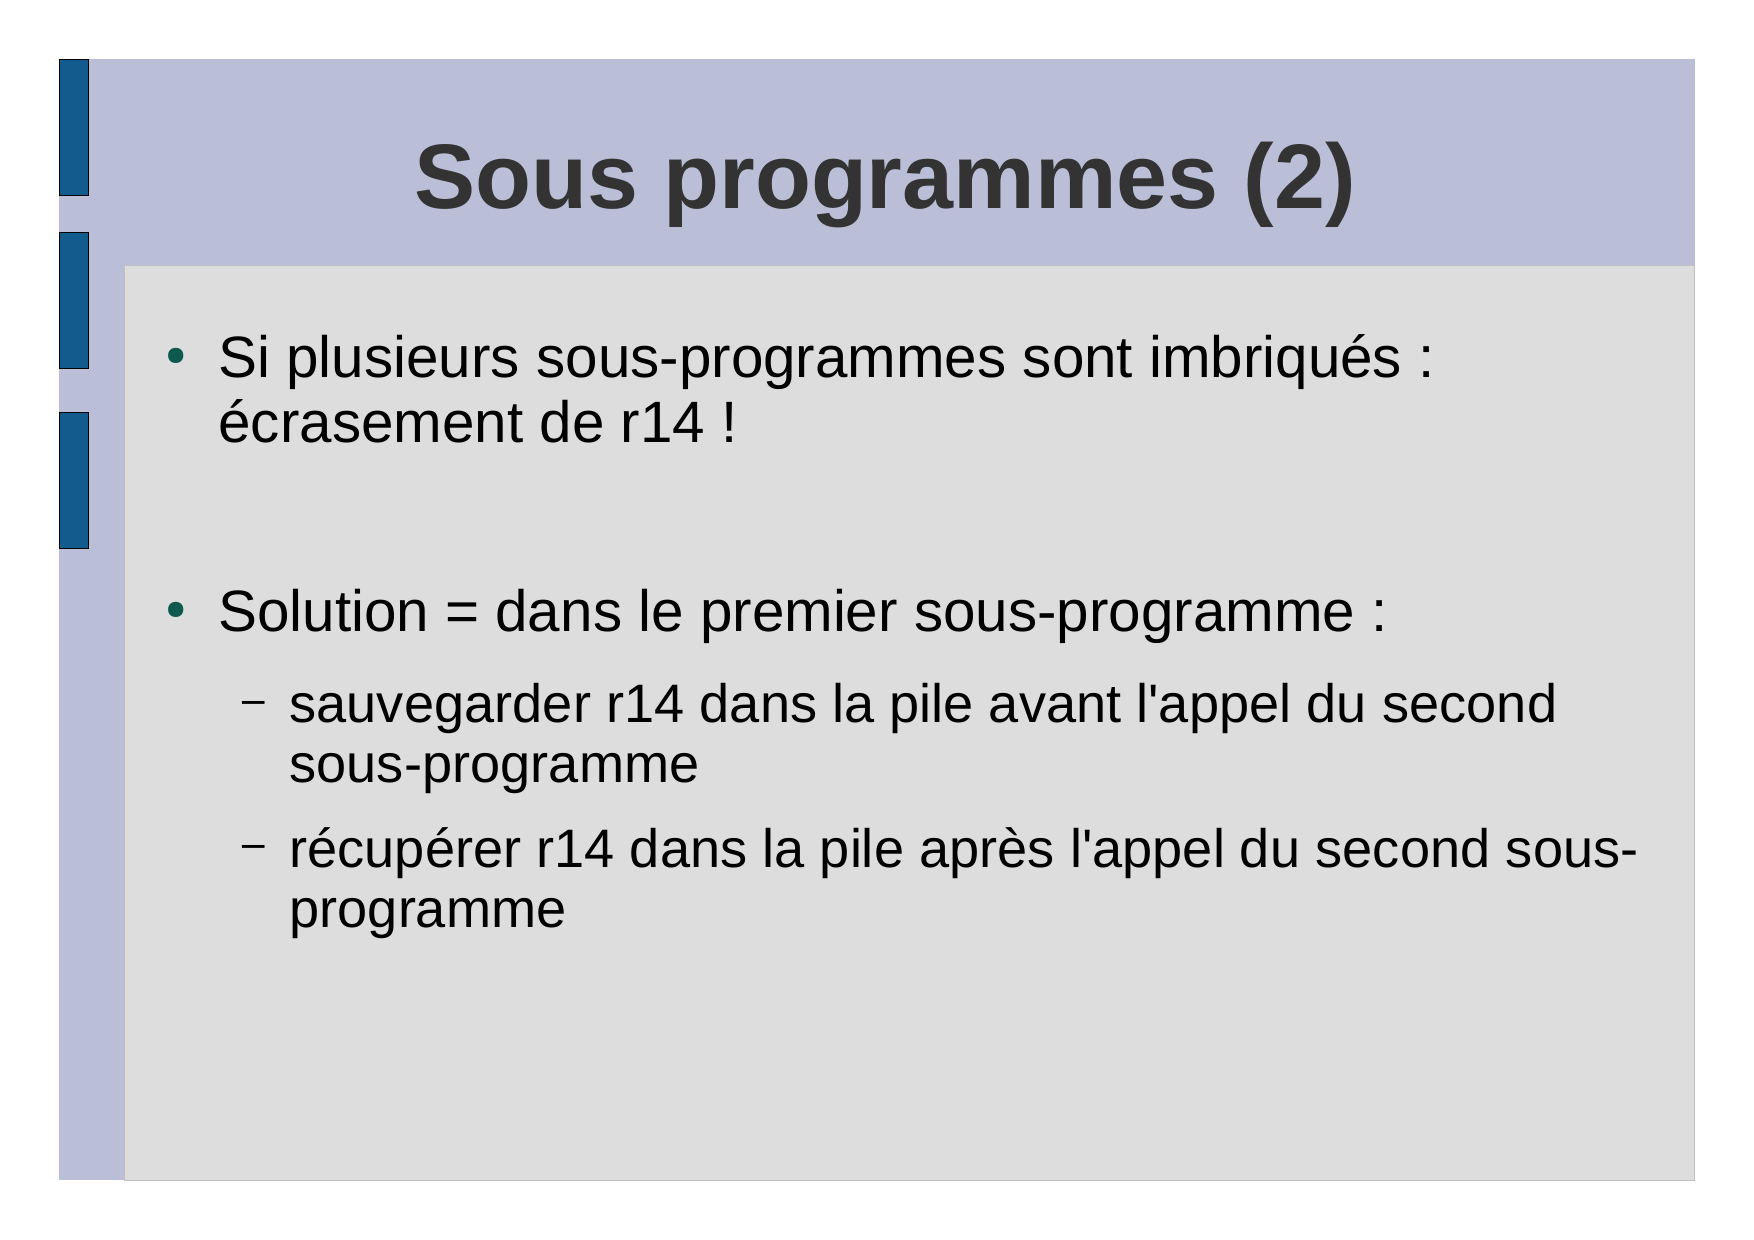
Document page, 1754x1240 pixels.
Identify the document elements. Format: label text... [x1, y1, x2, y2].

list Si plusieurs sous-programmes sont imbriqués : écrasement de r14 ! Solution = dans le premier sous-programme : sauvegarder r14 dans la pile avant l'appel du second sous-programme récupérer r14 dans la pile après l'appel du second sous-programme [147, 324, 1695, 1152]
title Sous programmes (2) [118, 88, 1654, 266]
